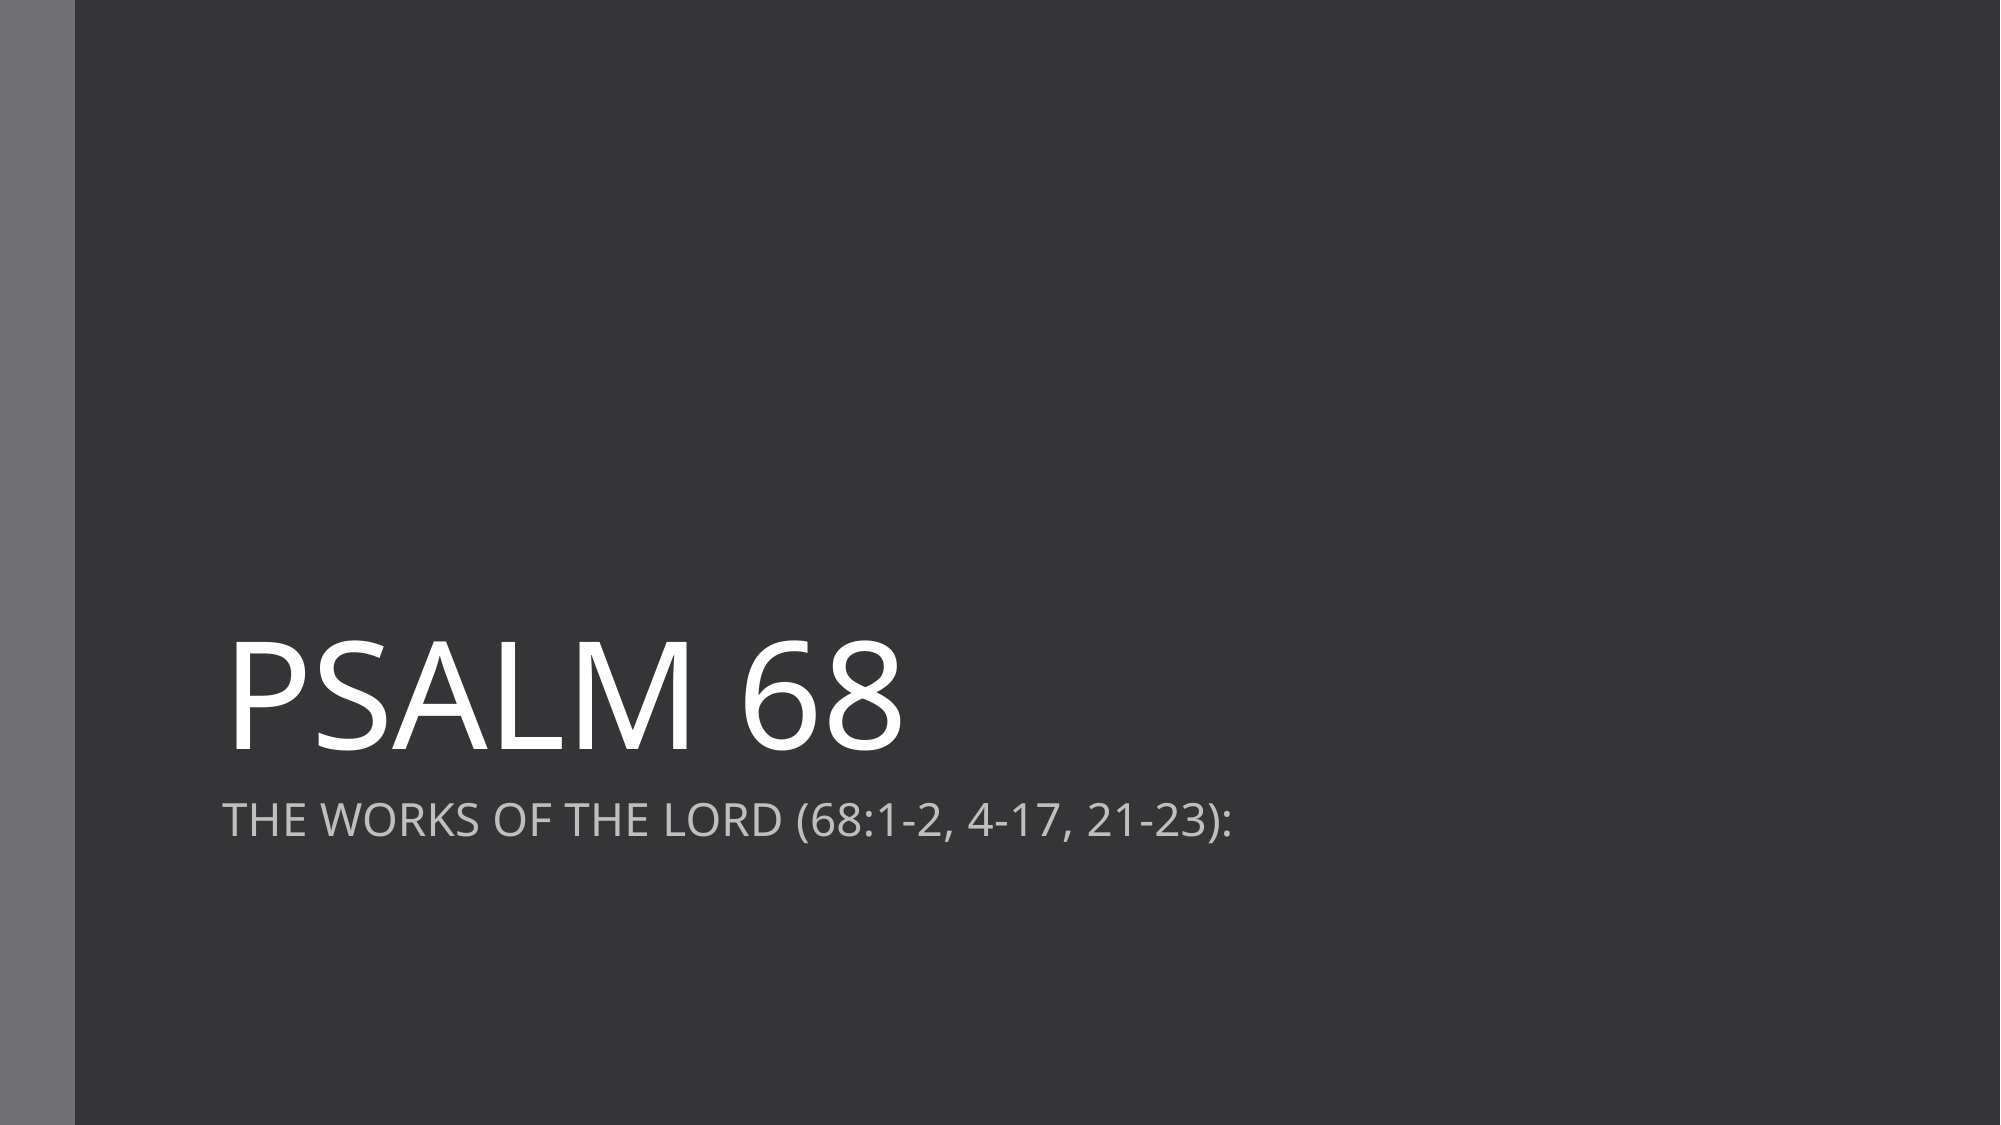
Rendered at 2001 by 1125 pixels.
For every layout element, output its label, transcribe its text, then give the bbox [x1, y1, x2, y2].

title PSALM 68 [206, 124, 1752, 787]
subtitle THE WORKS OF THE LORD (68:1-2, 4-17, 21-23): [206, 787, 1752, 1066]
